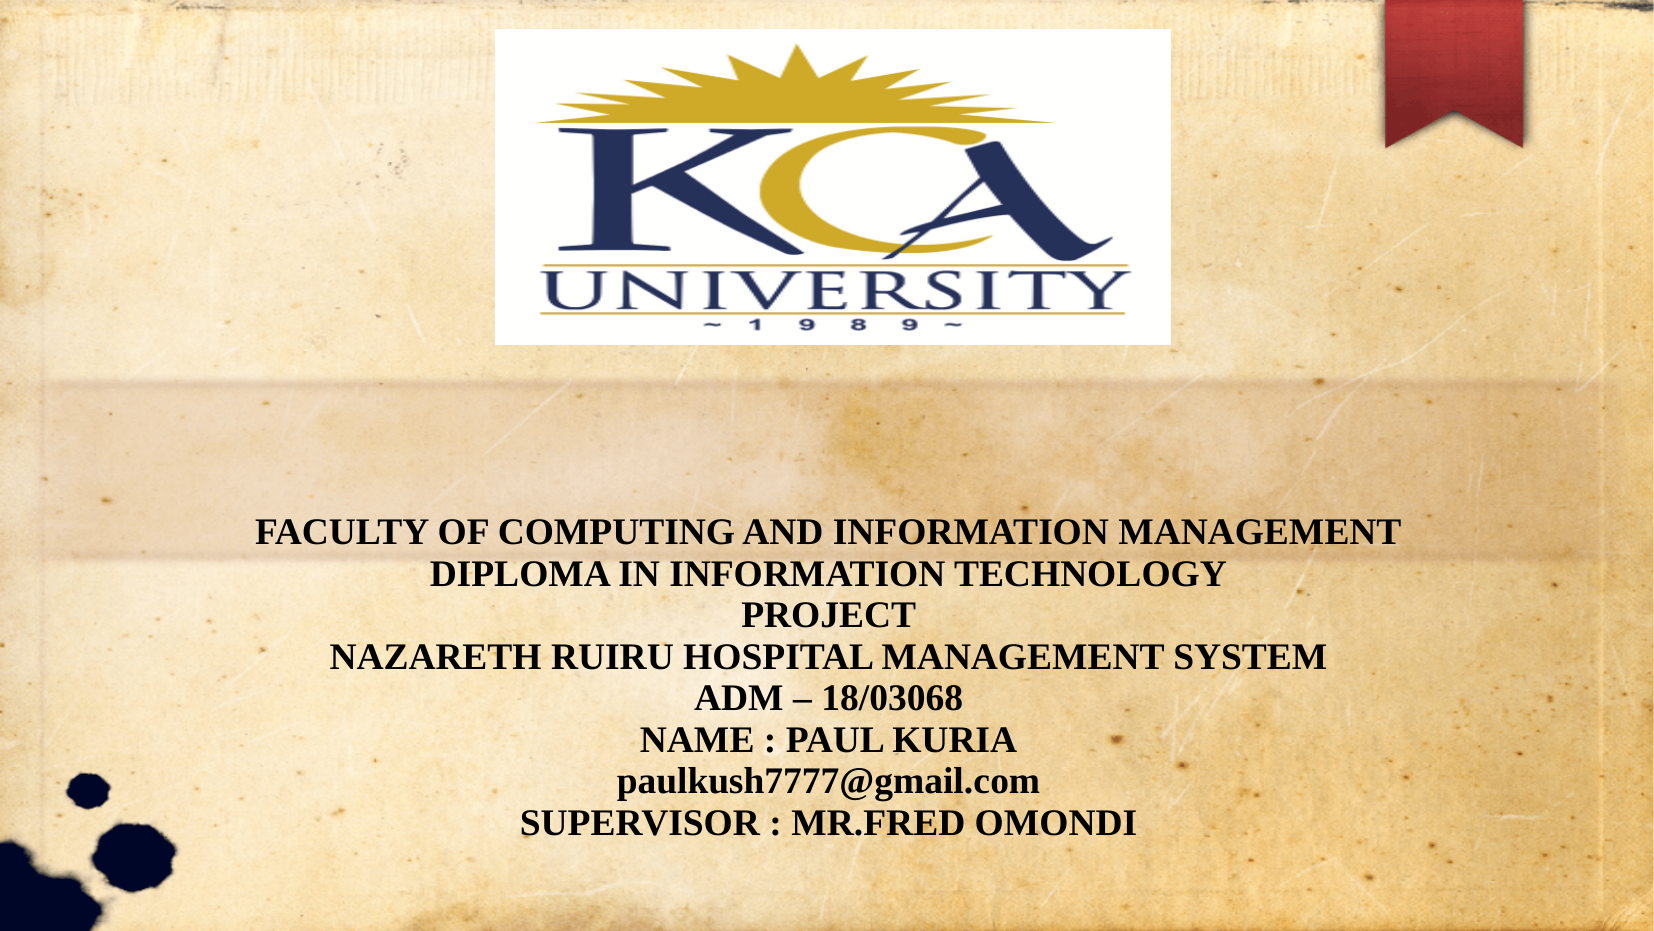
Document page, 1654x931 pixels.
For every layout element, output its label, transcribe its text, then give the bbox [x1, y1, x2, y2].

picture [0, 0, 1654, 931]
subtitle FACULTY OF COMPUTING AND INFORMATION MANAGEMENT DIPLOMA IN INFORMATION TECHNOLOGY PROJECT NAZARETH RUIRU HOSPITAL MANAGEMENT SYSTEM ADM – 18/03068 NAME : PAUL KURIA paulkush7777@gmail.com SUPERVISOR : MR.FRED OMONDI [75, 427, 1583, 886]
